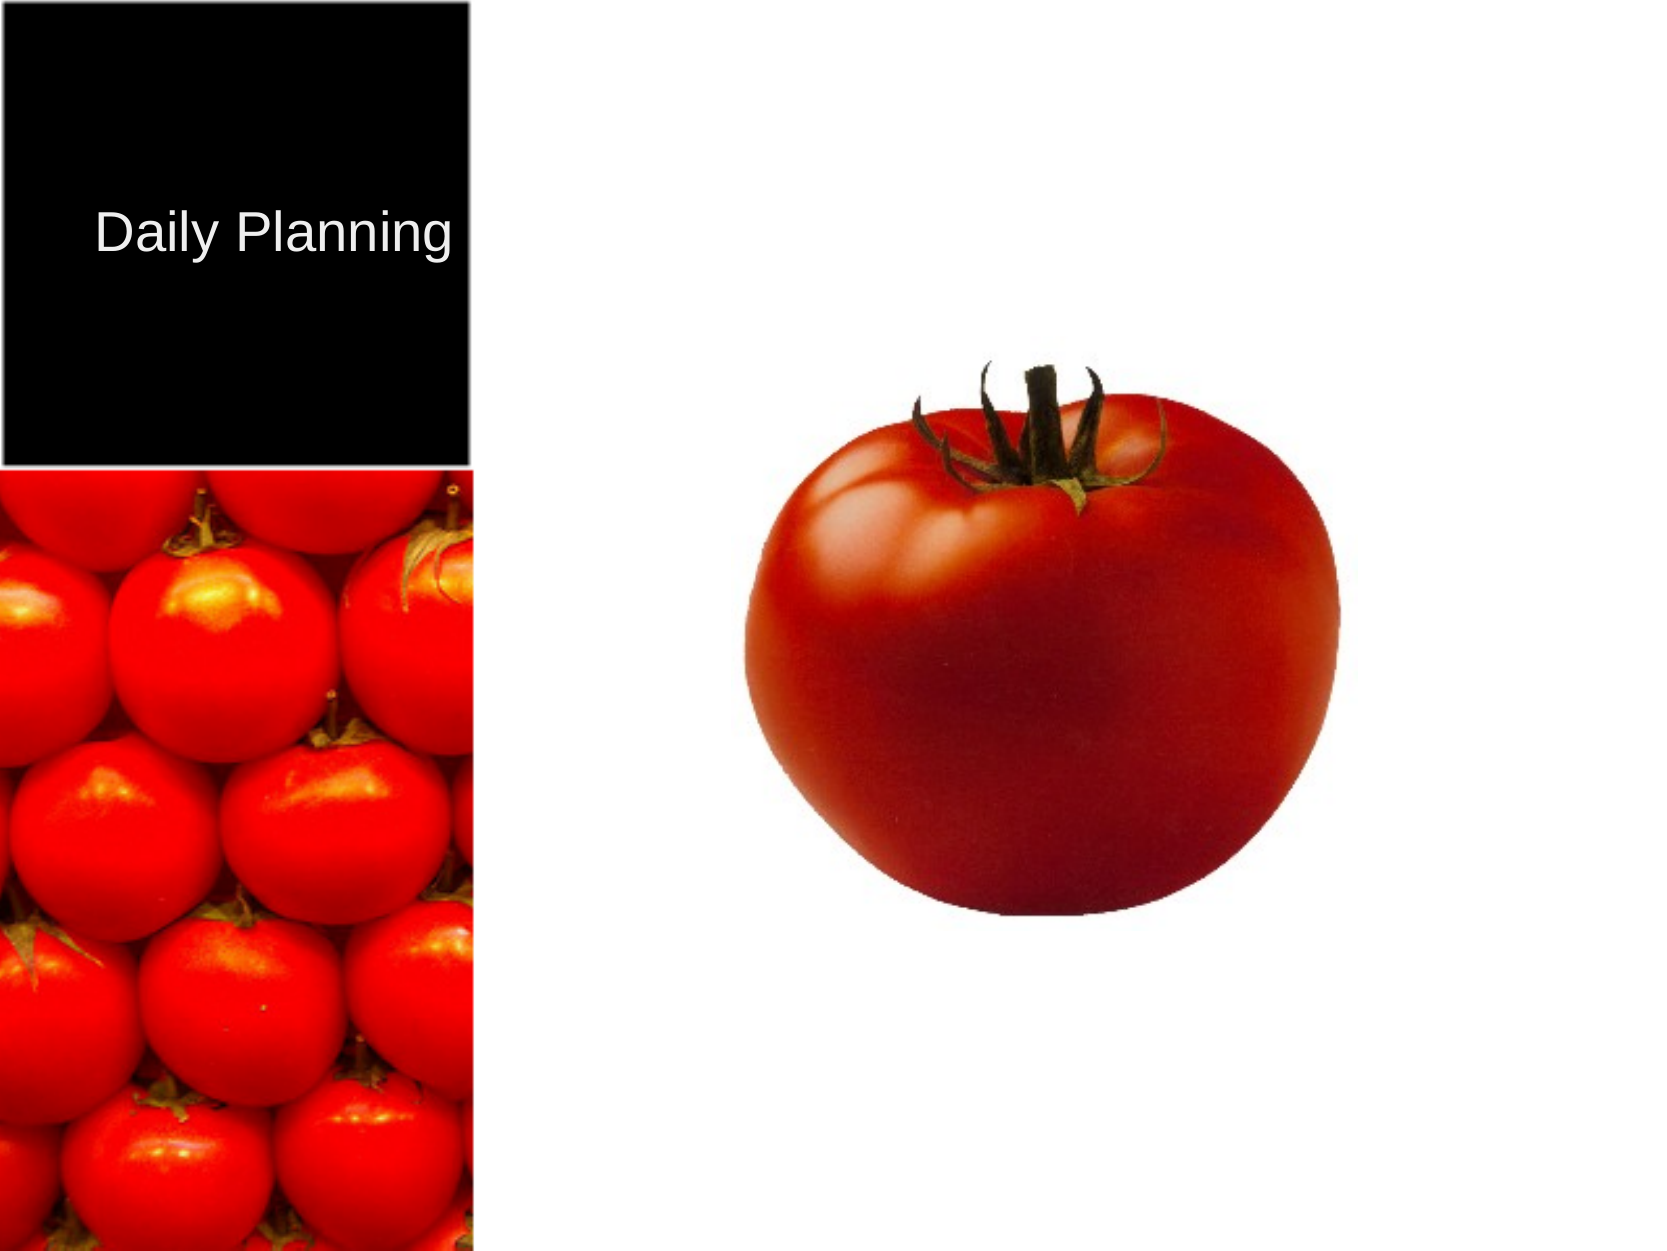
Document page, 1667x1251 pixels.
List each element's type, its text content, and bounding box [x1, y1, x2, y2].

picture [0, 0, 1667, 1251]
text_box Daily Planning [23, 200, 455, 265]
